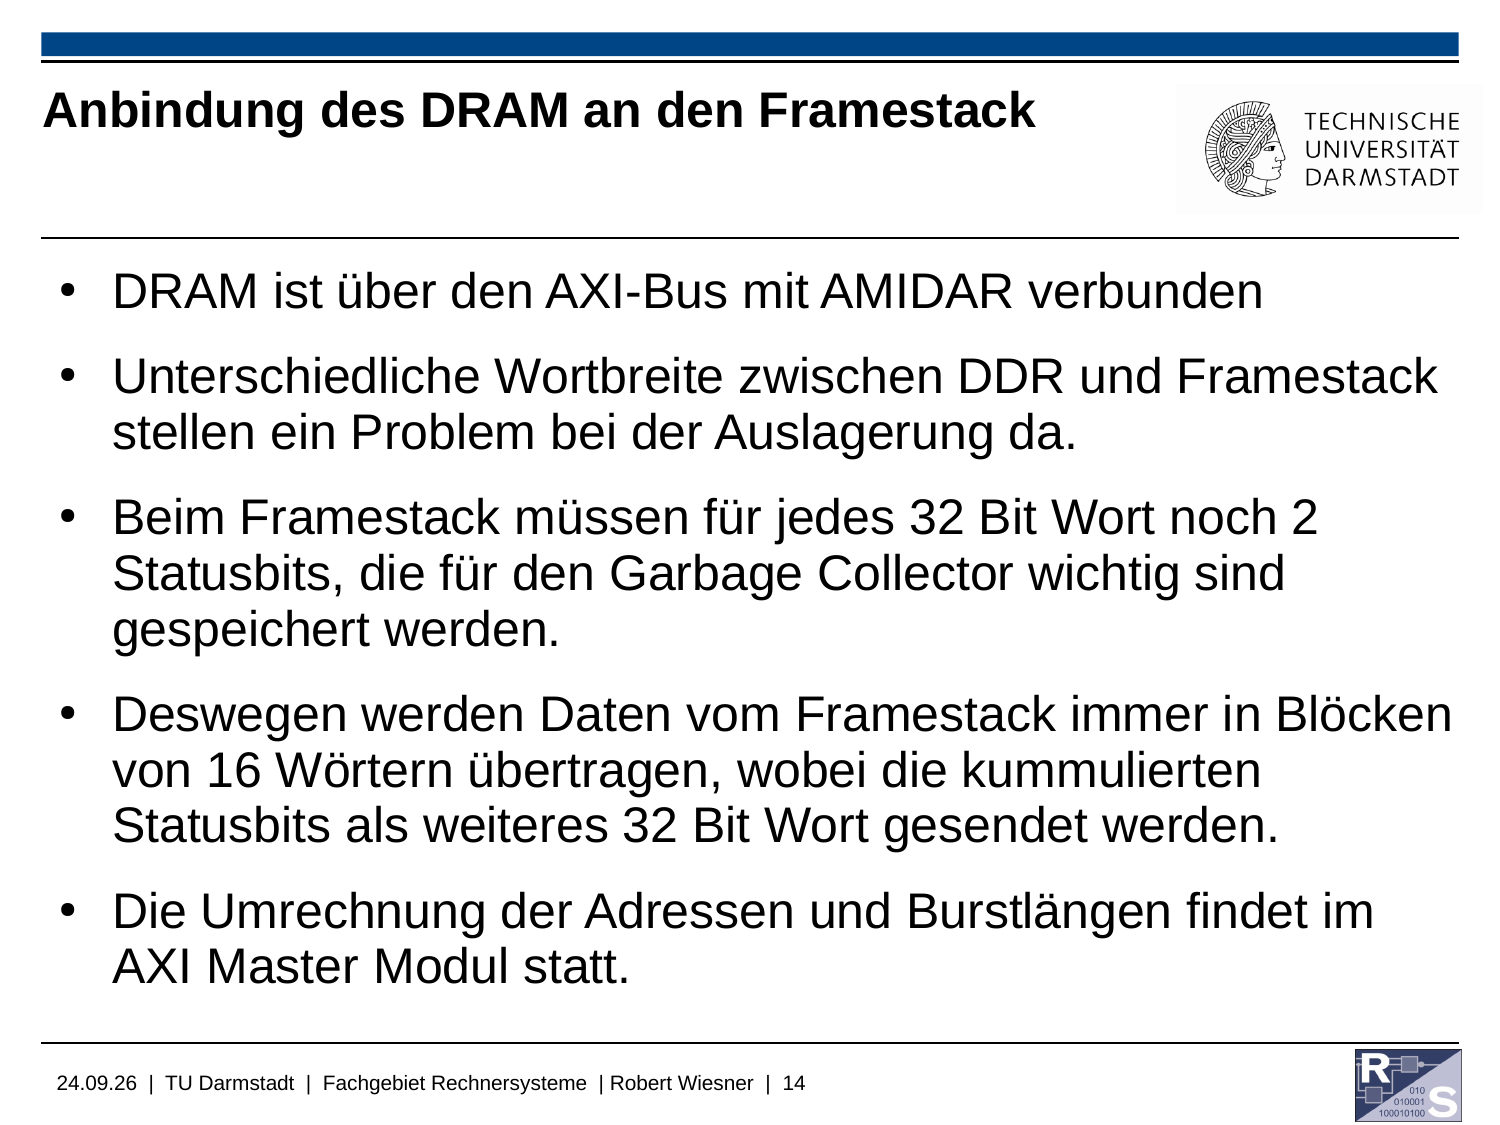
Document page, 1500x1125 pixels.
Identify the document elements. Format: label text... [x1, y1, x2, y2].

title Anbindung des DRAM an den Framestack [42, 35, 1133, 186]
picture [1355, 1049, 1462, 1122]
list DRAM ist über den AXI-Bus mit AMIDAR verbunden Unterschiedliche Wortbreite zwischen DDR und Framestack stellen ein Problem bei der Auslagerung da. Beim Framestack müssen für jedes 32 Bit Wort noch 2 Statusbits, die für den Garbage Collector wichtig sind gespeichert werden. Deswegen werden Daten vom Framestack immer in Blöcken von 16 Wörtern übertragen, wobei die kummulierten Statusbits als weiteres 32 Bit Wort gesendet werden. Die Umrechnung der Adressen und Burstlängen findet im AXI Master Modul statt. [41, 263, 1455, 1032]
